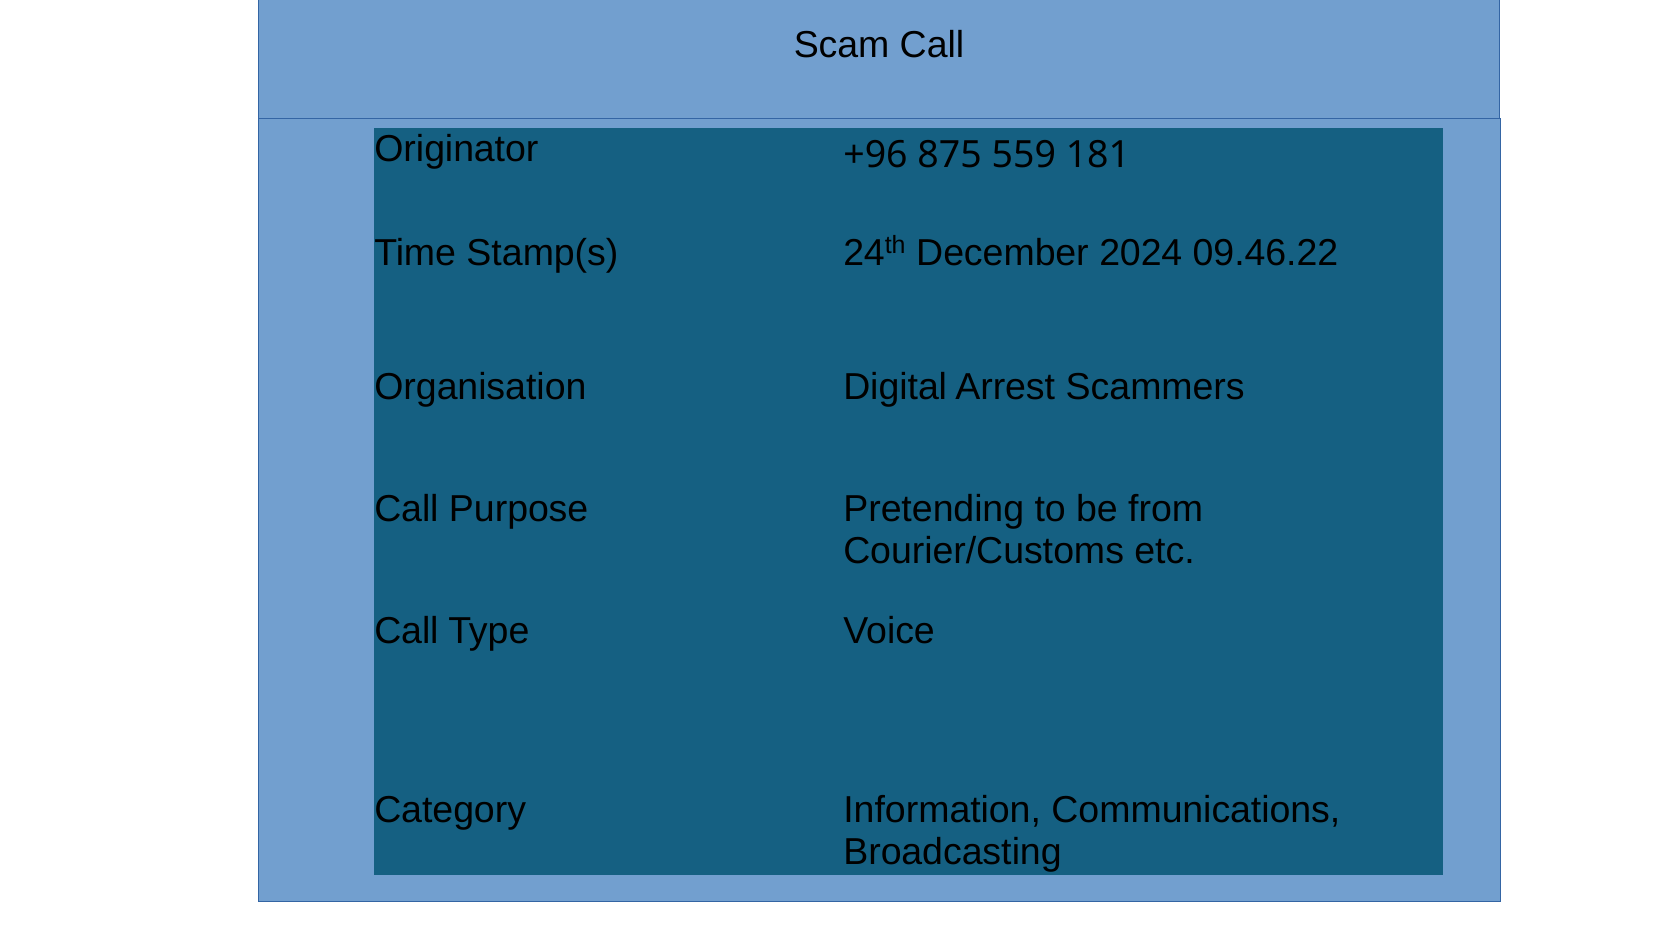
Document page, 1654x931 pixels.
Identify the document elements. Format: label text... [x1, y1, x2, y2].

table_cell Pretending to be from Courier/Customs etc. [843, 487, 1443, 609]
table_cell Call Type [374, 609, 843, 788]
table_header +96 875 559 181 [843, 128, 1443, 231]
table_cell Information, Communications, Broadcasting [843, 788, 1443, 875]
table_cell Call Purpose [374, 487, 843, 609]
table_cell Digital Arrest Scammers [843, 366, 1443, 487]
table_cell Organisation [374, 366, 843, 487]
table_cell Voice [843, 609, 1443, 788]
text_box Scam Call [258, 0, 1500, 118]
table_header Originator [374, 128, 843, 231]
table_cell Time Stamp(s) [374, 231, 843, 366]
text_box [258, 118, 1501, 902]
table_cell 24th December 2024 09.46.22 [843, 231, 1443, 366]
table_cell Category [374, 788, 843, 875]
